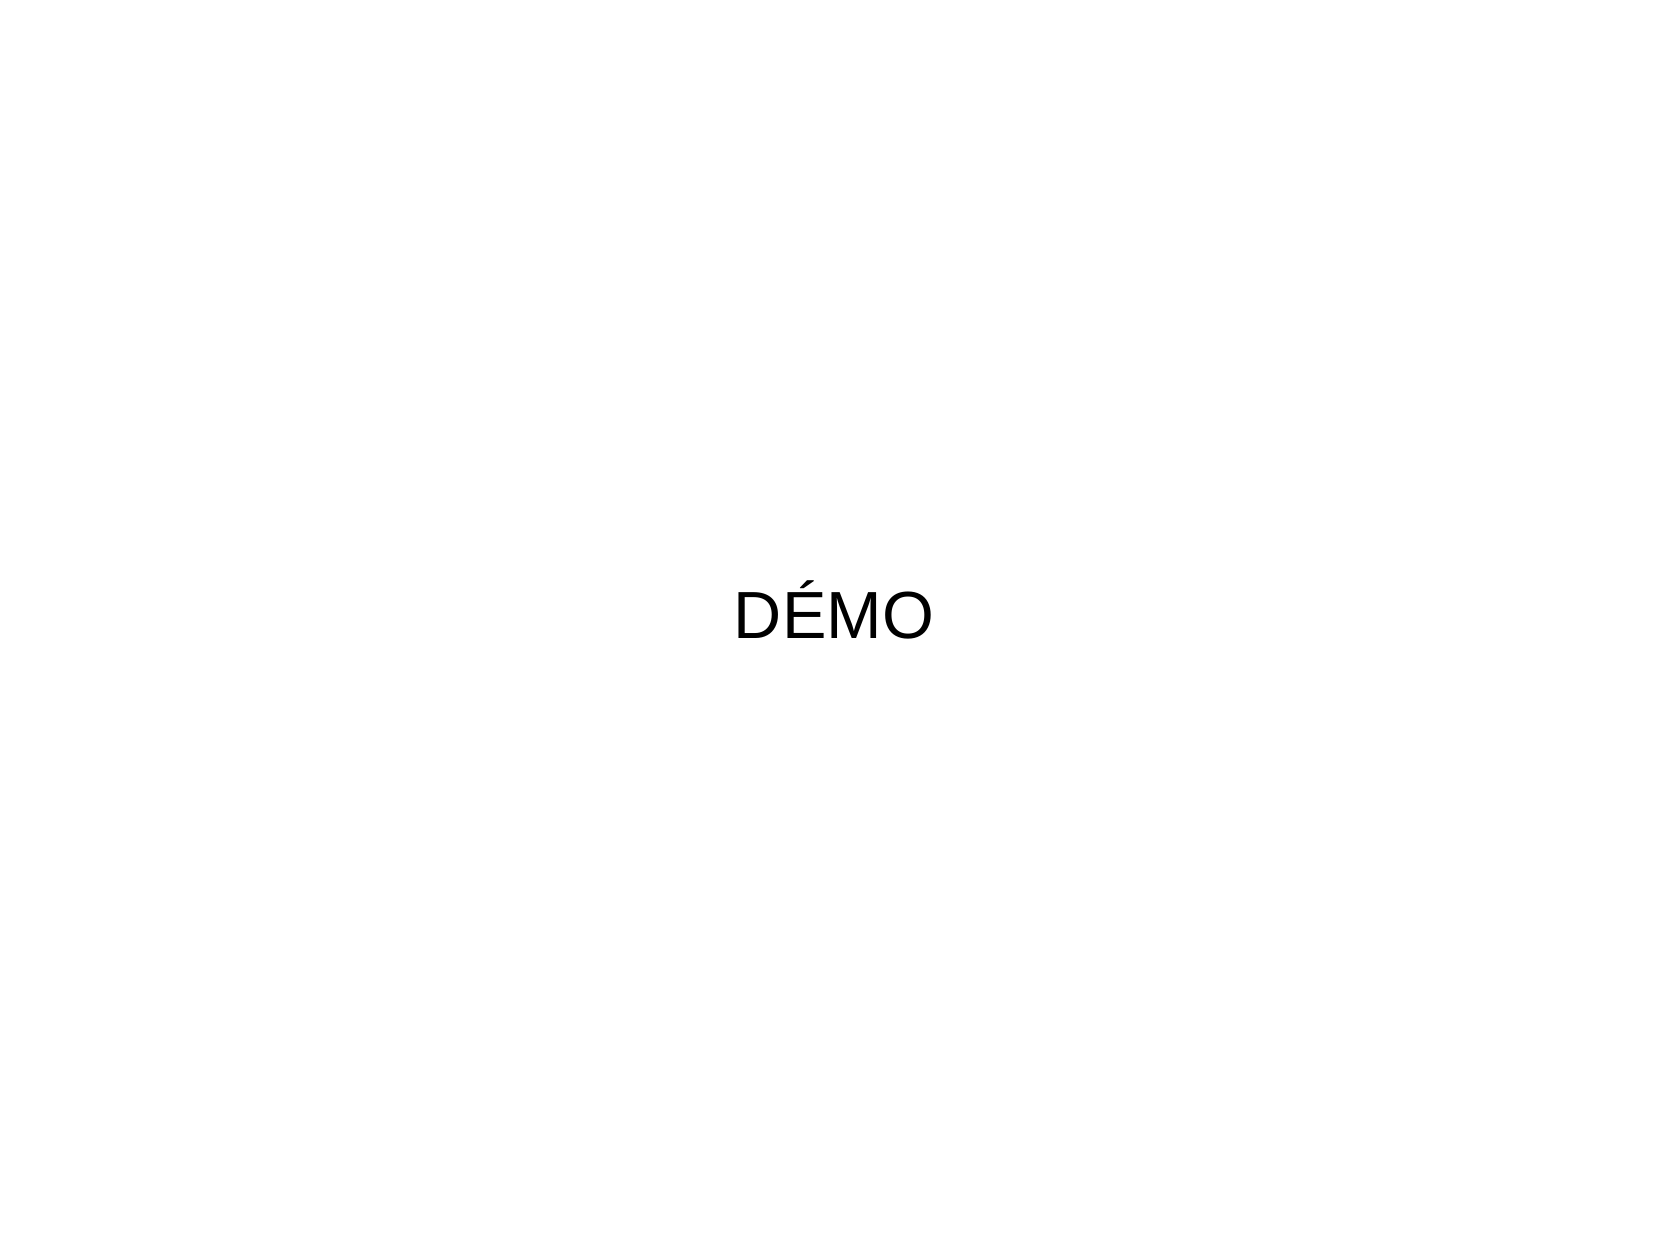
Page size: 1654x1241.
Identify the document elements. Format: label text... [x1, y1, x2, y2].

subtitle DÉMO [90, 135, 1579, 1095]
